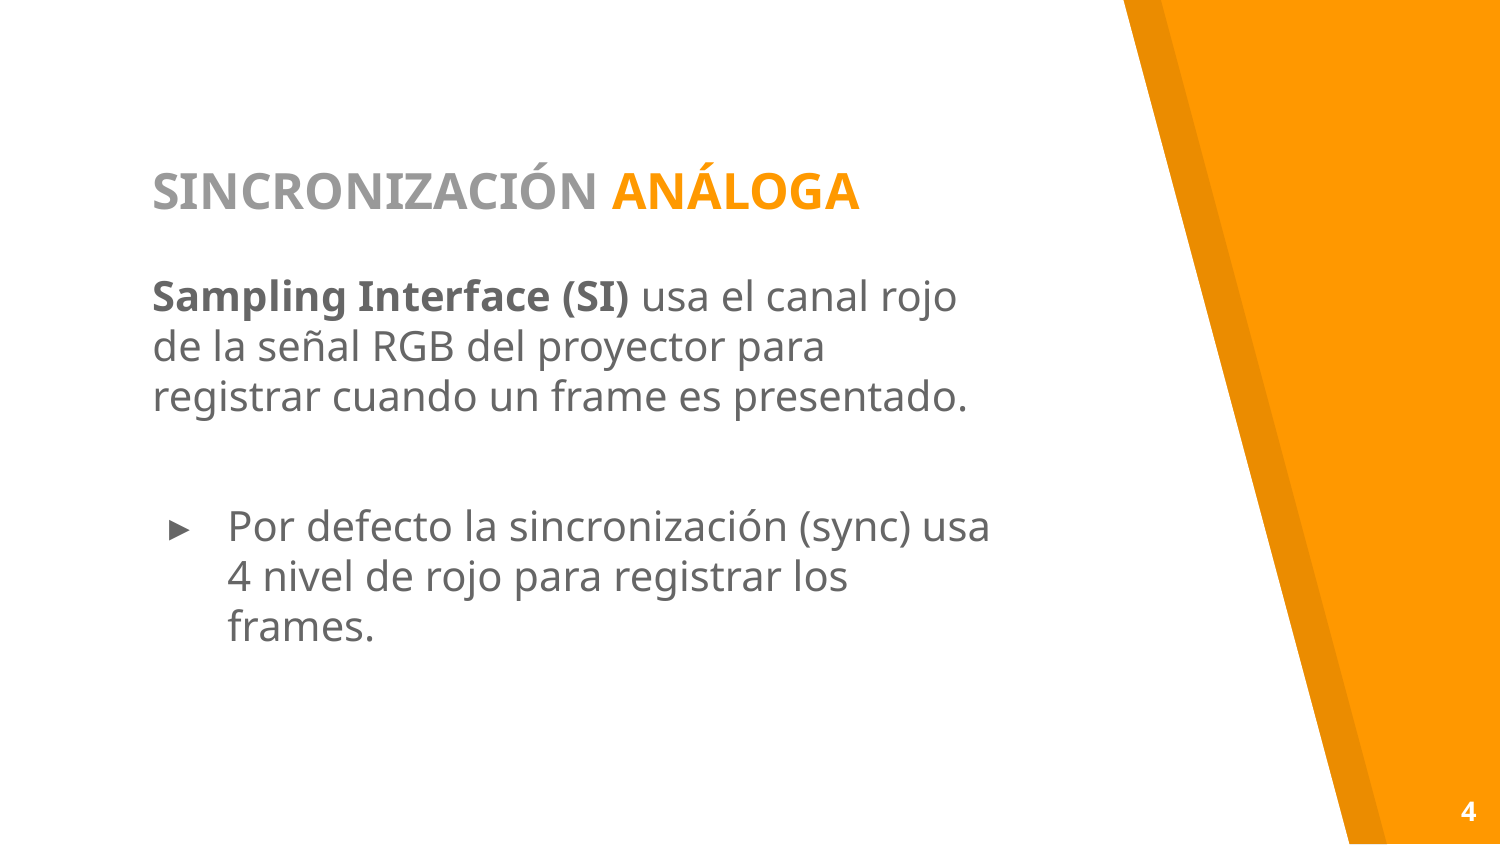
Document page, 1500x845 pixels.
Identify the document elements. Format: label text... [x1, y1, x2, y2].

slide_number <number> [1401, 779, 1492, 845]
title SINCRONIZACIÓN ANÁLOGA [137, 154, 1011, 235]
list Sampling Interface (SI) usa el canal rojo de la señal RGB del proyector para registrar cuando un frame es presentado. Por defecto la sincronización (sync) usa 4 nivel de rojo para registrar los frames. [137, 255, 1011, 626]
text_box [105, 90, 256, 271]
